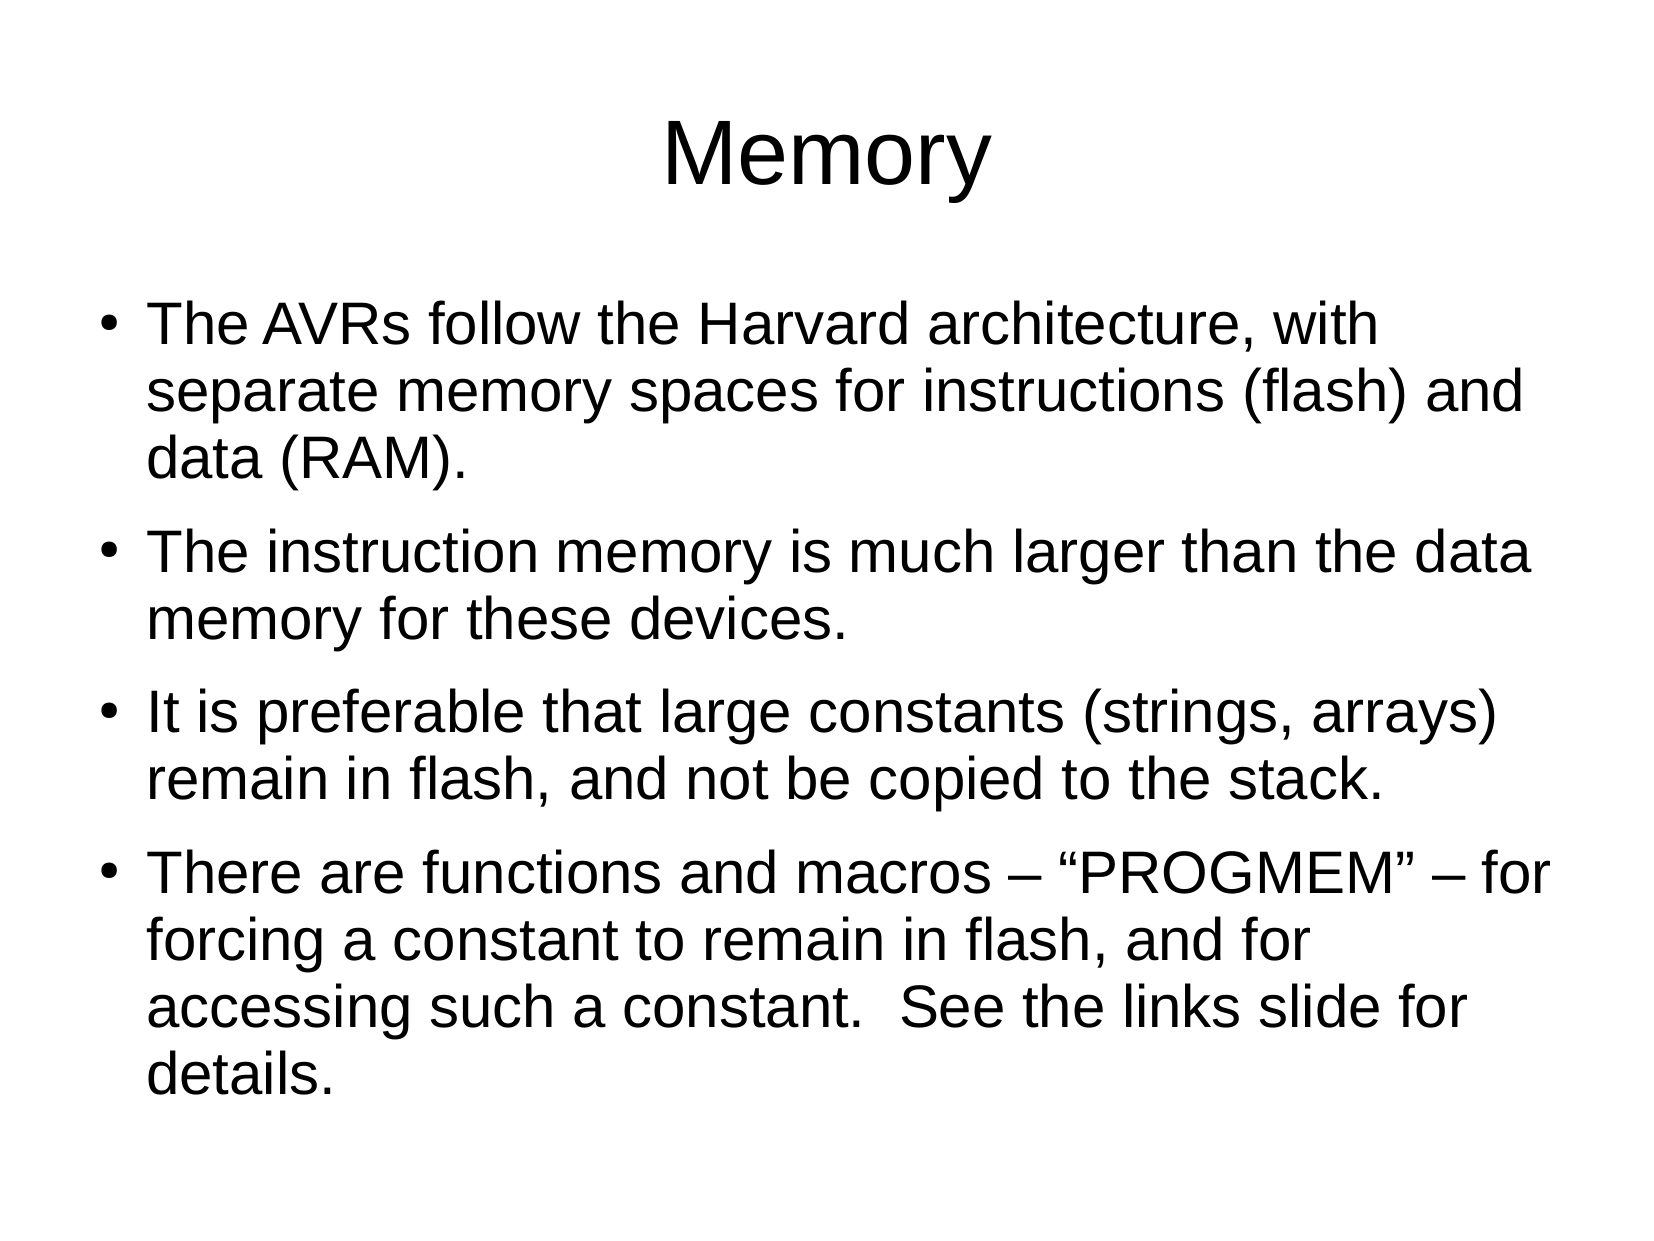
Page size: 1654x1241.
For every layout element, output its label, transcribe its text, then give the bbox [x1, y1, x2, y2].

list The AVRs follow the Harvard architecture, with separate memory spaces for instructions (flash) and data (RAM). The instruction memory is much larger than the data memory for these devices. It is preferable that large constants (strings, arrays) remain in flash, and not be copied to the stack. There are functions and macros – “PROGMEM” – for forcing a constant to remain in flash, and for accessing such a constant. See the links slide for details. [82, 290, 1571, 1109]
title Memory [82, 56, 1571, 250]
